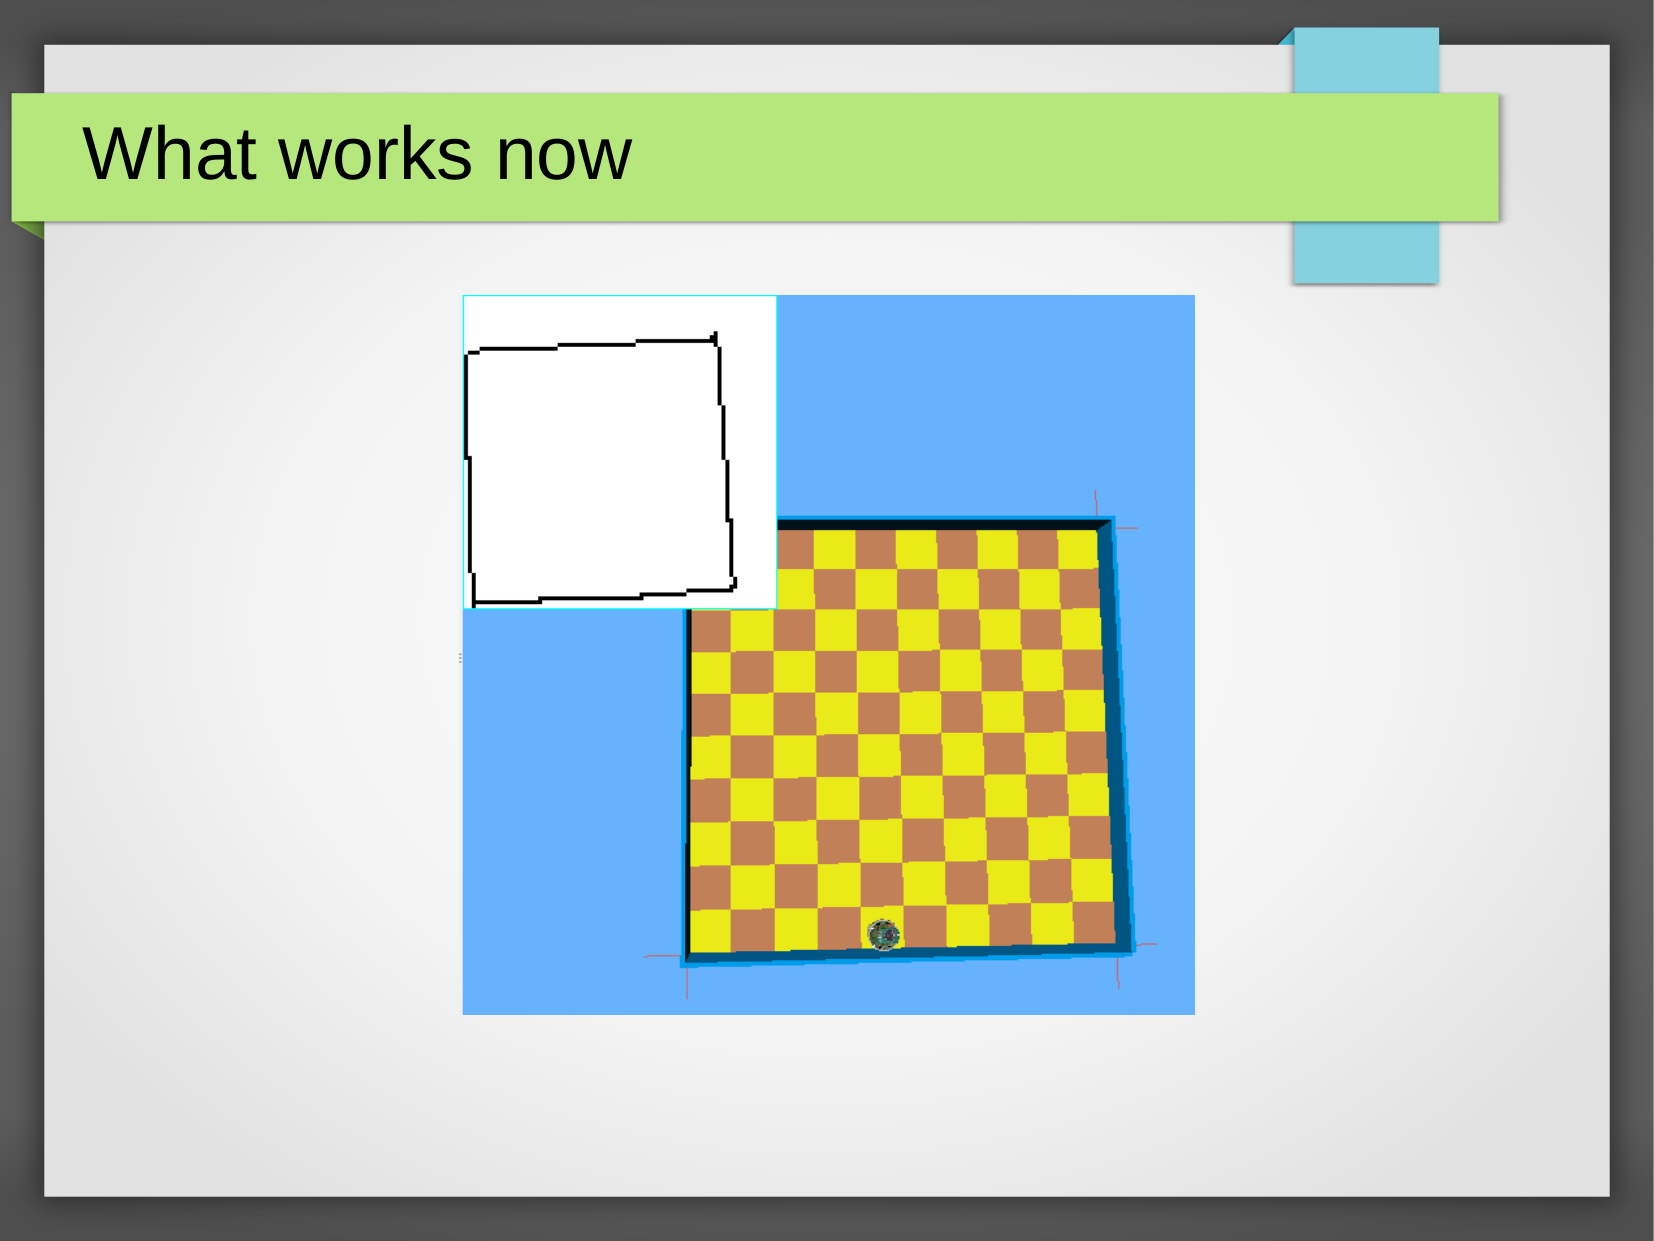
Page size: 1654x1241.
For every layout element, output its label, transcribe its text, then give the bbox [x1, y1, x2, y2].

title What works now [82, 94, 1264, 213]
picture [0, 0, 1654, 1241]
